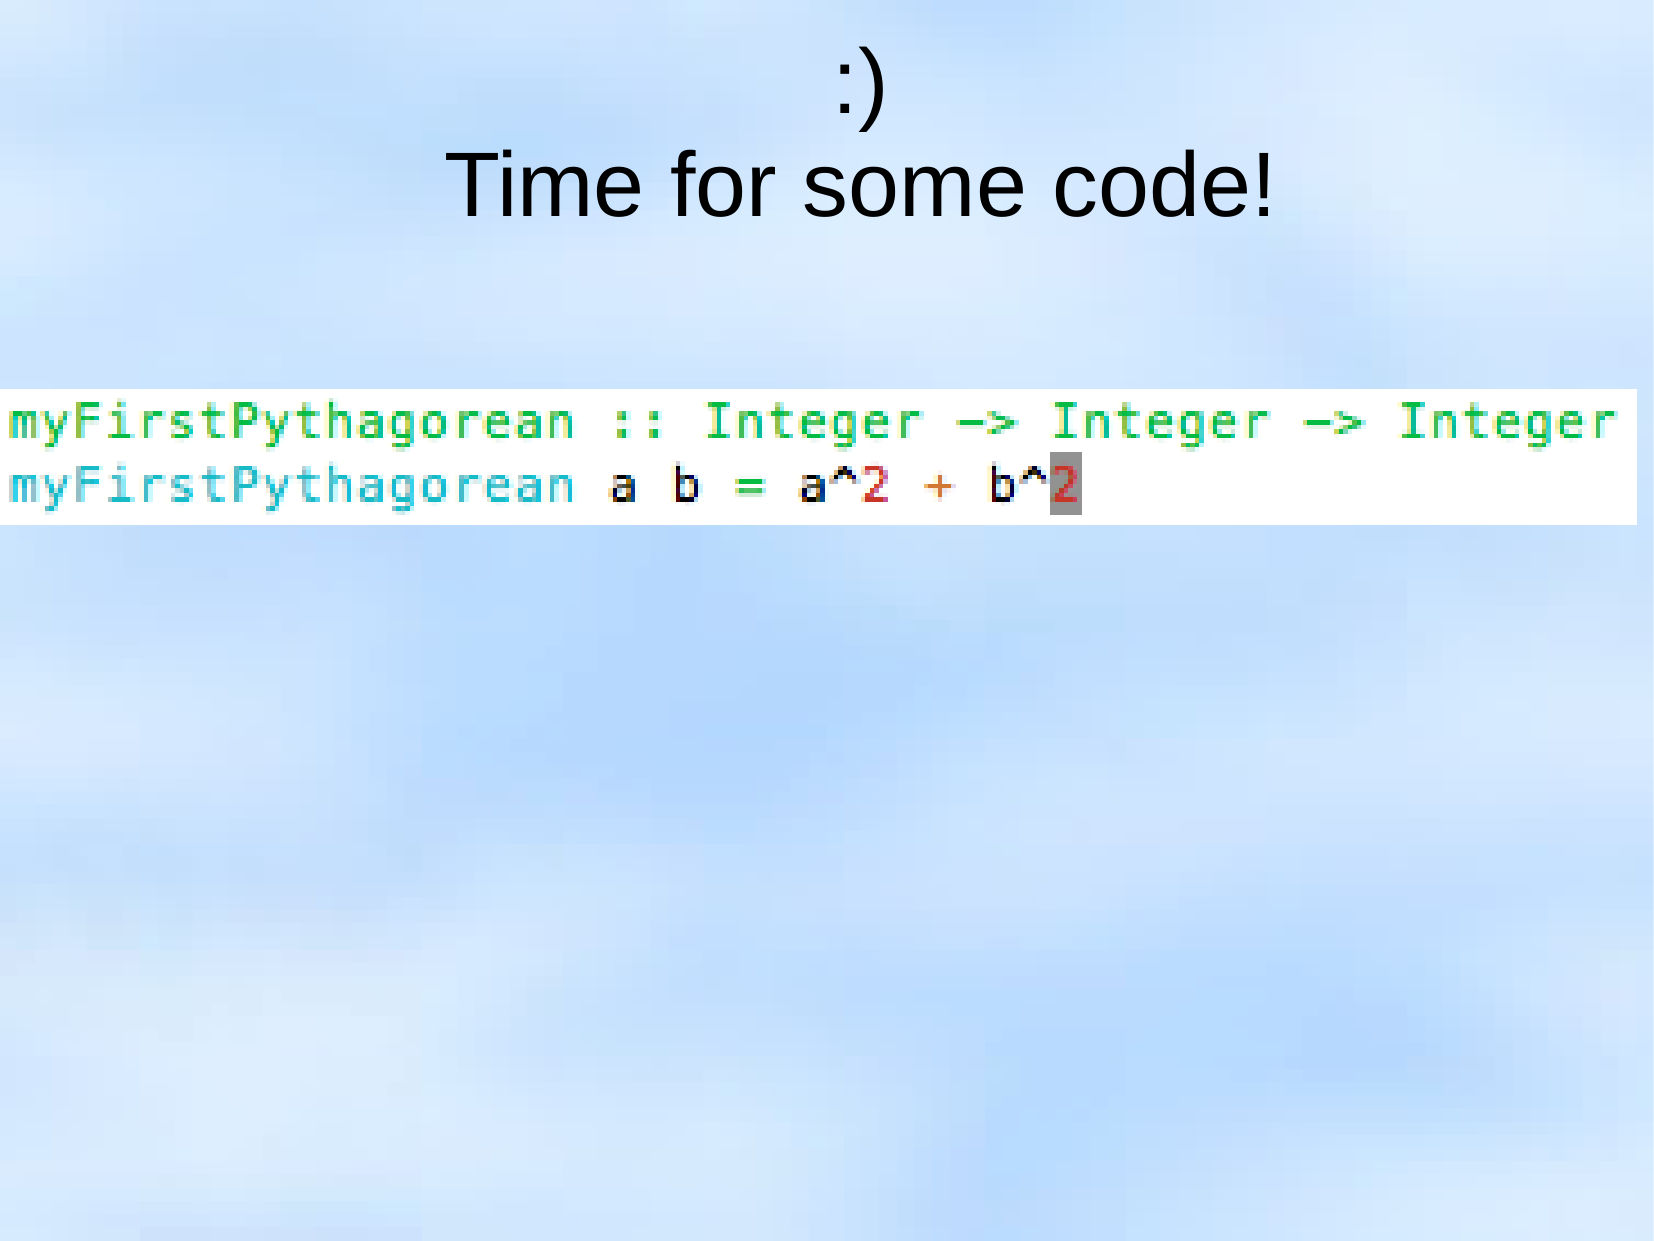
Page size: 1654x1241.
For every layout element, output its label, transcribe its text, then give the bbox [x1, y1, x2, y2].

title :) Time for some code! [116, 29, 1605, 237]
picture [0, 0, 1654, 1241]
